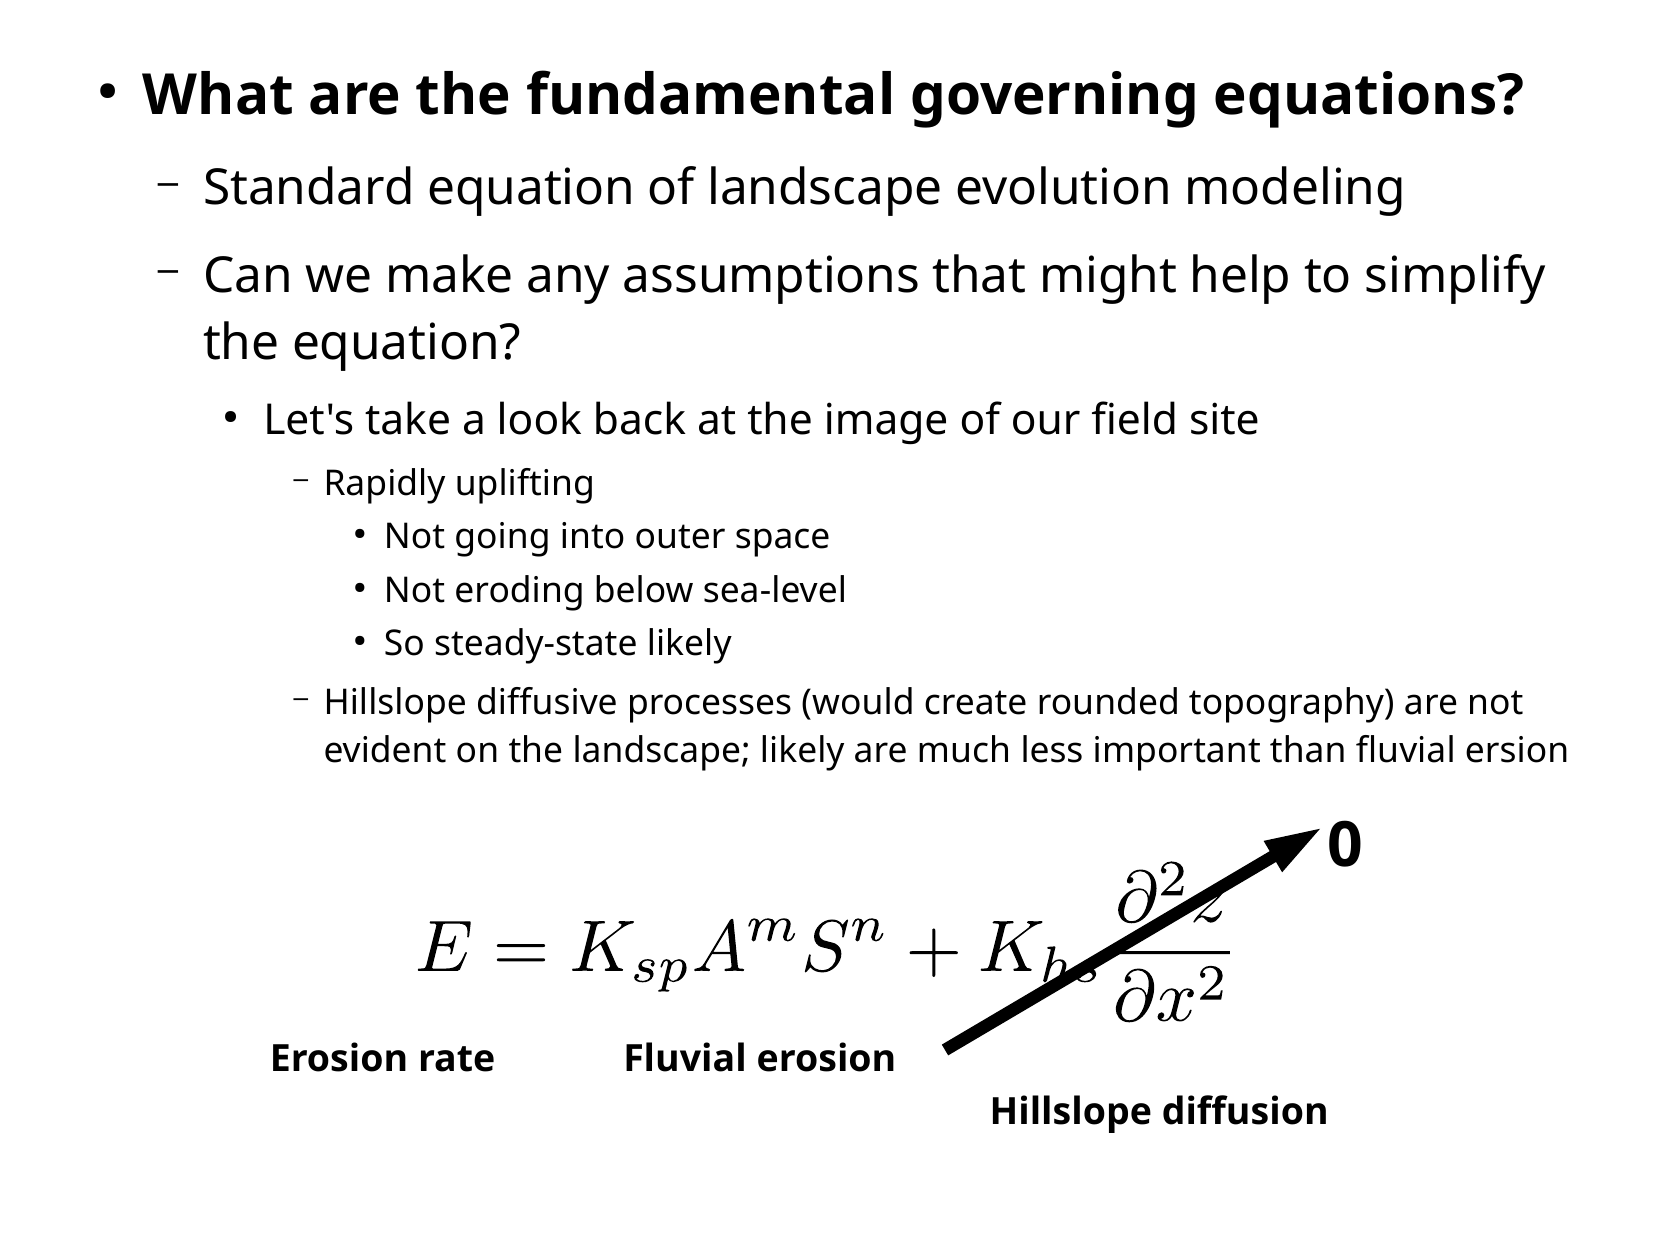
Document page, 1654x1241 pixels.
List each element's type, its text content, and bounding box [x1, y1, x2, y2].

text_box [414, 861, 1230, 1021]
text_box Fluvial erosion [608, 1023, 882, 1077]
text_box [1009, 890, 1230, 1023]
text_box Erosion rate [255, 1023, 489, 1077]
list What are the fundamental governing equations? Standard equation of landscape evolution modeling Can we make any assumptions that might help to simplify the equation? Let's take a look back at the image of our field site Rapidly uplifting Not going into outer space Not eroding below sea-level So steady-state likely Hillslope diffusive processes (would create rounded topography) are not evident on the landscape; likely are much less important than fluvial ersion [82, 53, 1571, 829]
text_box 0 [1313, 792, 1381, 871]
text_box Hillslope diffusion [974, 1076, 1308, 1130]
